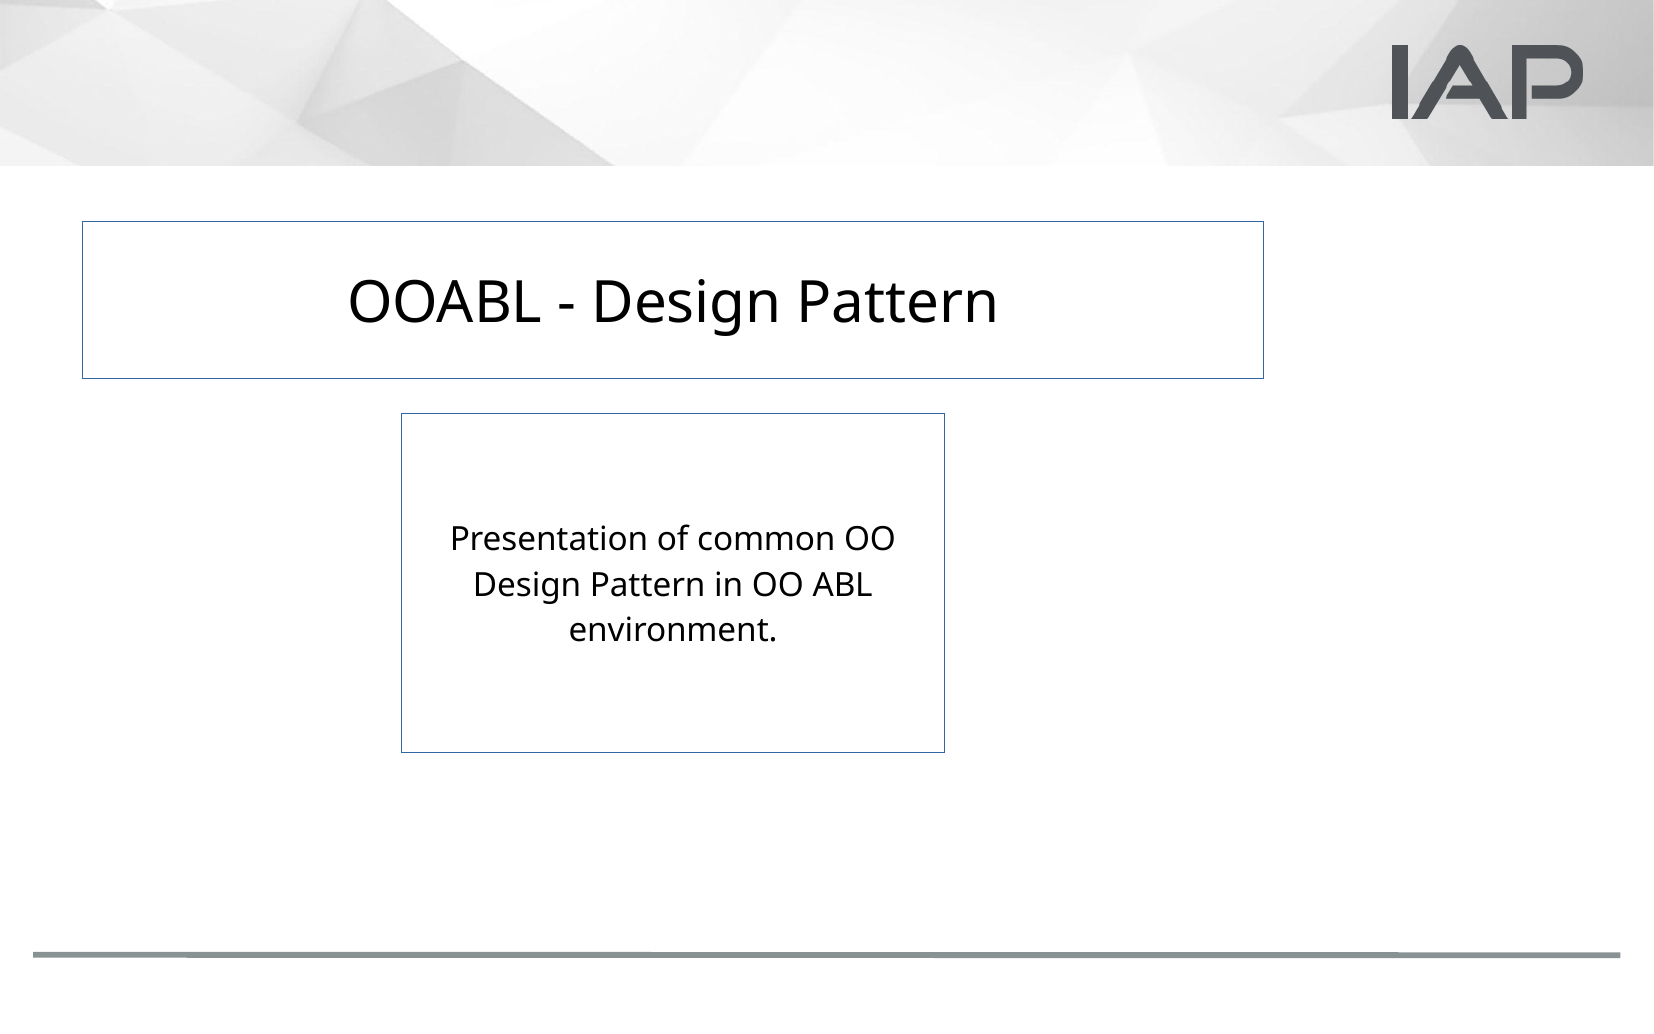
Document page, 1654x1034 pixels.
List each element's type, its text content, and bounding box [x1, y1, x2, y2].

picture [0, 0, 1654, 166]
text_box OOABL - Design Pattern [82, 221, 1264, 379]
text_box Presentation of common OO Design Pattern in OO ABL environment. [401, 413, 945, 753]
